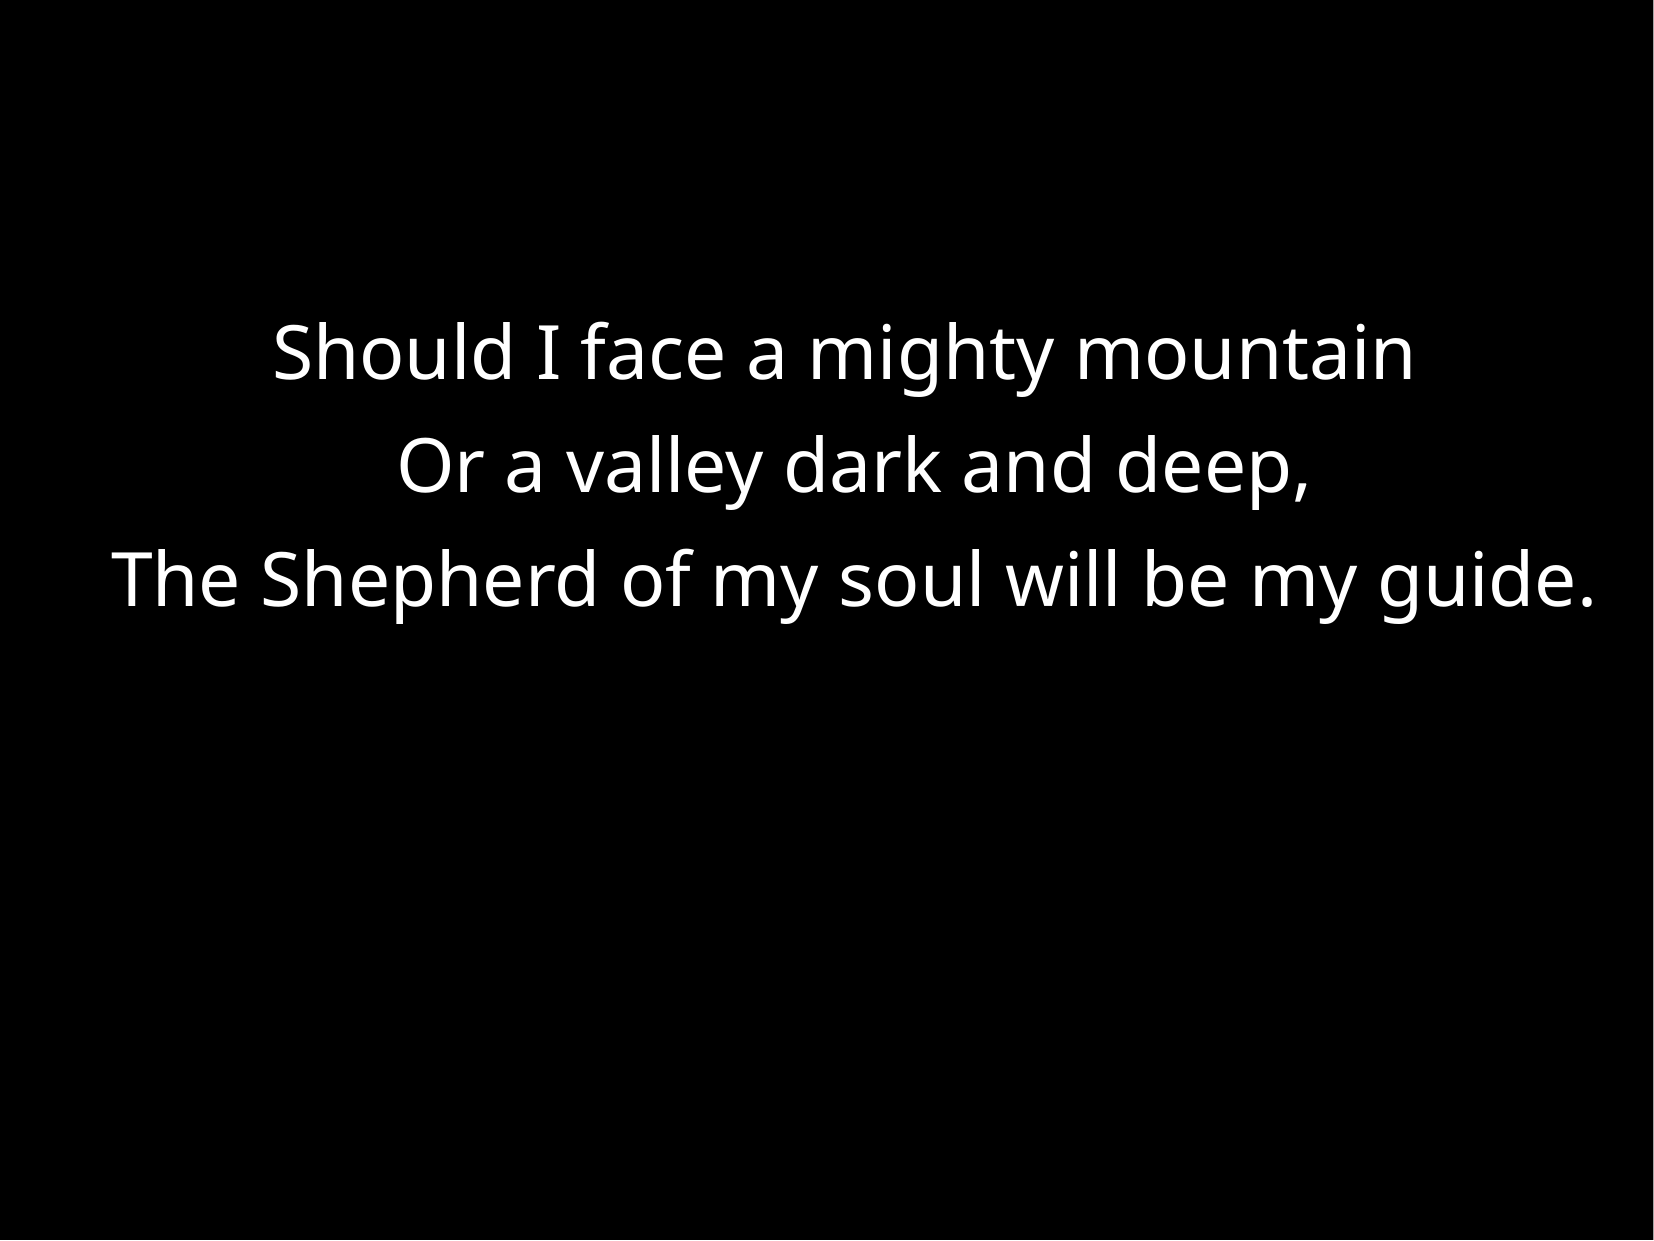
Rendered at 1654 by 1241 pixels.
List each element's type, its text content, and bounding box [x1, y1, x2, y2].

list Should I face a mighty mountain Or a valley dark and deep, The Shepherd of my soul will be my guide. [0, 306, 1654, 1026]
